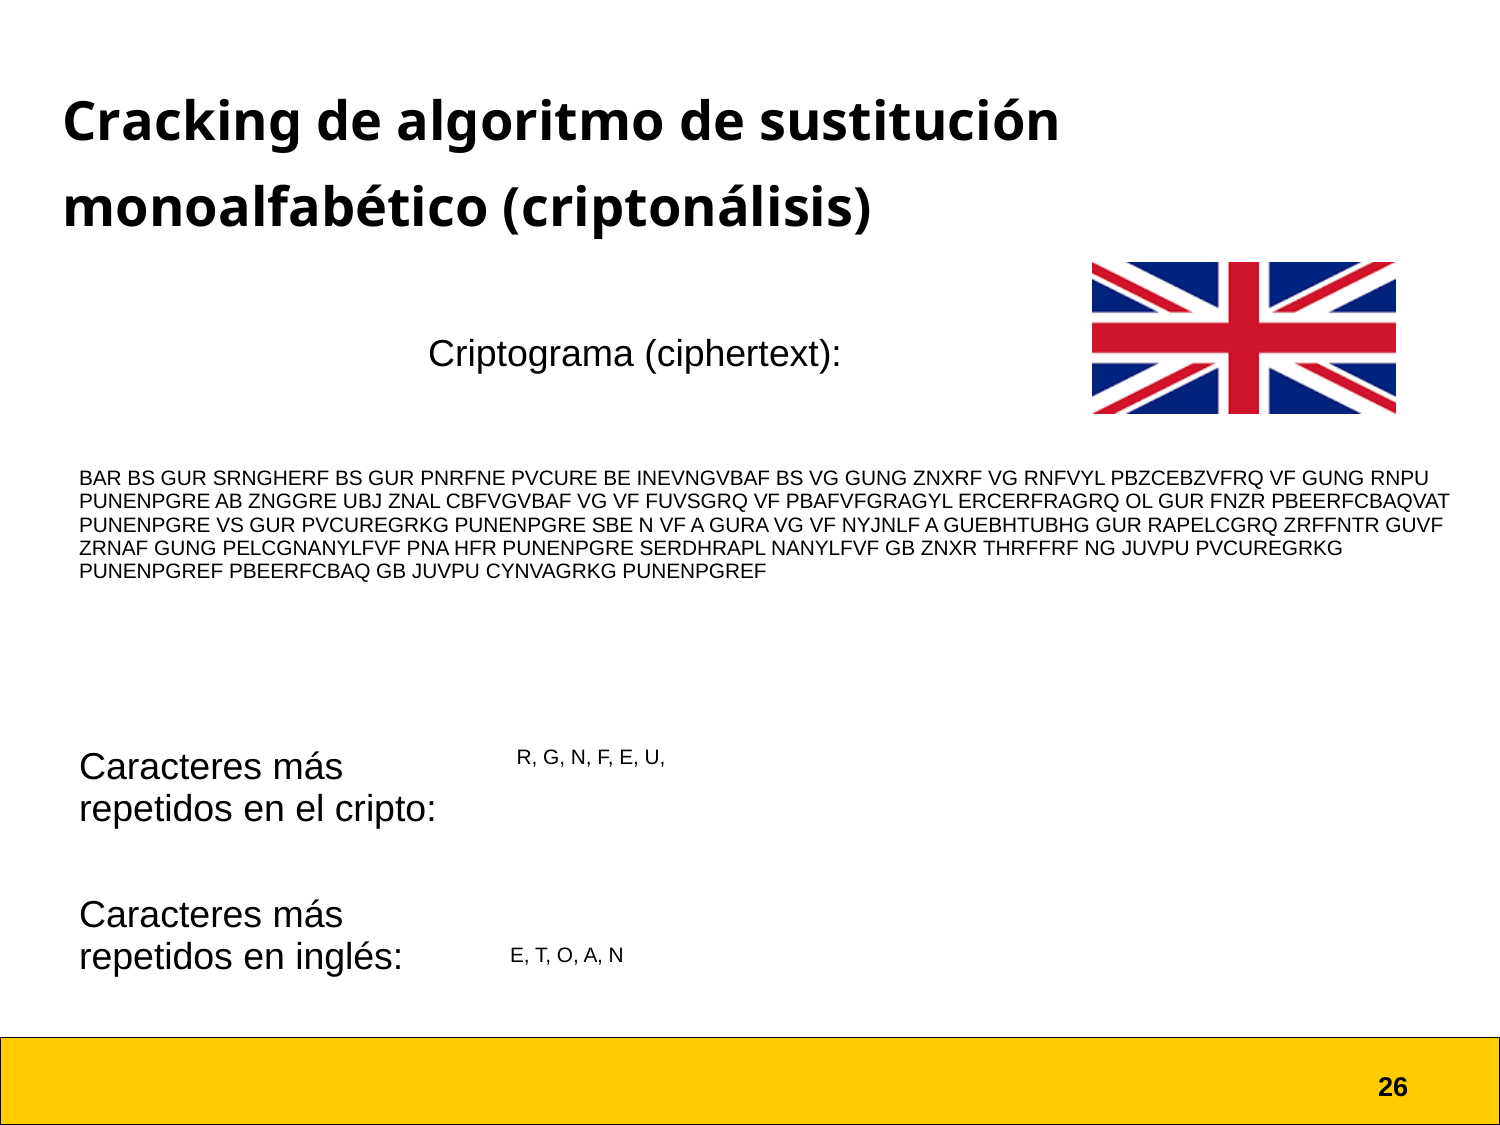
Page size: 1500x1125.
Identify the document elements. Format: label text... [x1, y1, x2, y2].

text_box E, T, O, A, N [495, 936, 709, 975]
text_box Caracteres más repetidos en inglés: [64, 885, 473, 985]
title Cracking de algoritmo de sustitución monoalfabético (criptonálisis) [62, 44, 1423, 269]
picture [1092, 269, 1396, 414]
text_box Criptograma (ciphertext): [413, 324, 1063, 382]
text_box BAR BS GUR SRNGHERF BS GUR PNRFNE PVCURE BE INEVNGVBAF BS VG GUNG ZNXRF VG RNFVYL PBZCEBZVFRQ VF GUNG RNPU PUNENPGRE AB ZNGGRE UBJ ZNAL CBFVGVBAF VG VF FUVSGRQ VF PBAFVFGRAGYL ERCERFRAGRQ OL GUR FNZR PBEERFCBAQVAT PUNENPGRE VS GUR PVCUREGRKG PUNENPGRE SBE N VF A GURA VG VF NYJNLF A GUEBHTUBHG GUR RAPELCGRQ ZRFFNTR GUVF ZRNAF GUNG PELCGNANYLFVF PNA HFR PUNENPGRE SERDHRAPL NANYLFVF GB ZNXR THRFFRF NG JUVPU PVCUREGRKG PUNENPGREF PBEERFCBAQ GB JUVPU CYNVAGRKG PUNENPGREF [64, 459, 1477, 739]
text_box Caracteres más repetidos en el cripto: [64, 738, 473, 837]
text_box R, G, N, F, E, U, [501, 738, 681, 777]
